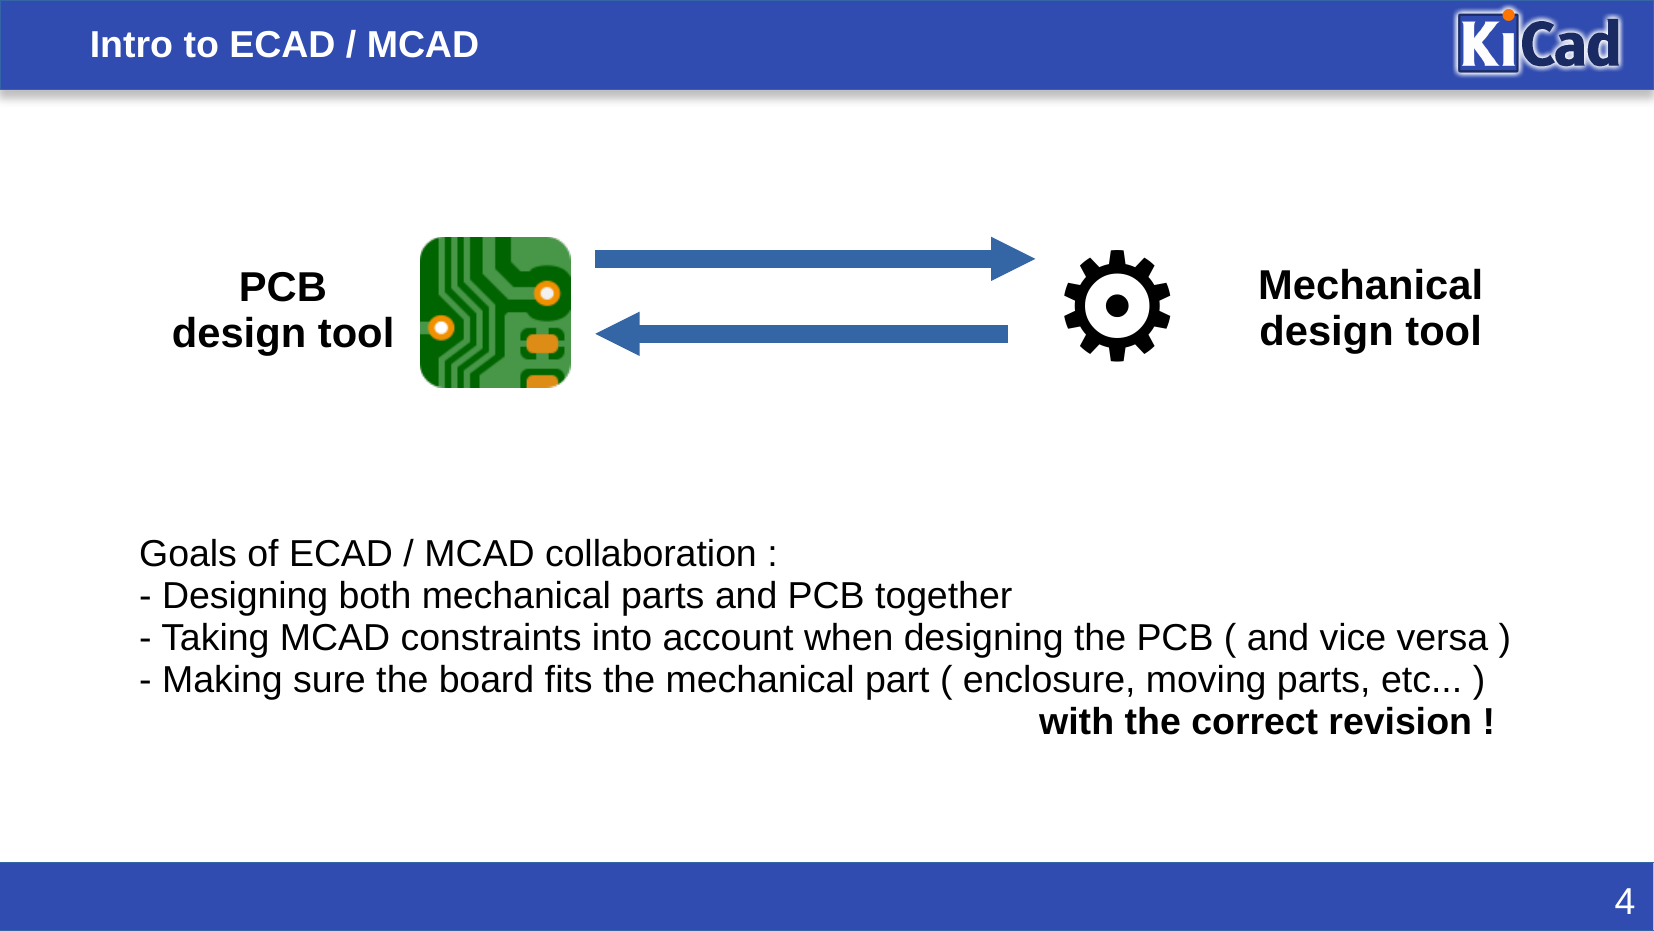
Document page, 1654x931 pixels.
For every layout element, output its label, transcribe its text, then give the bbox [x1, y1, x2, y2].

text_box Intro to ECAD / MCAD [0, 0, 1412, 90]
text_box Goals of ECAD / MCAD collaboration : - Designing both mechanical parts and PCB together - Taking MCAD constraints into account when designing the PCB ( and vice versa ) - Making sure the board fits the mechanical part ( enclosure, moving parts, etc... ) with the correct revision ! [124, 525, 1530, 792]
text_box [1162, 90, 1651, 226]
text_box Mechanical design tool [1232, 254, 1509, 371]
text_box PCB design tool [145, 256, 421, 369]
text_box <number> [1387, 873, 1651, 931]
picture [1412, 0, 1654, 92]
text_box ⚙️ [1035, 216, 1308, 409]
picture [420, 237, 571, 388]
text_box [0, 862, 1654, 931]
